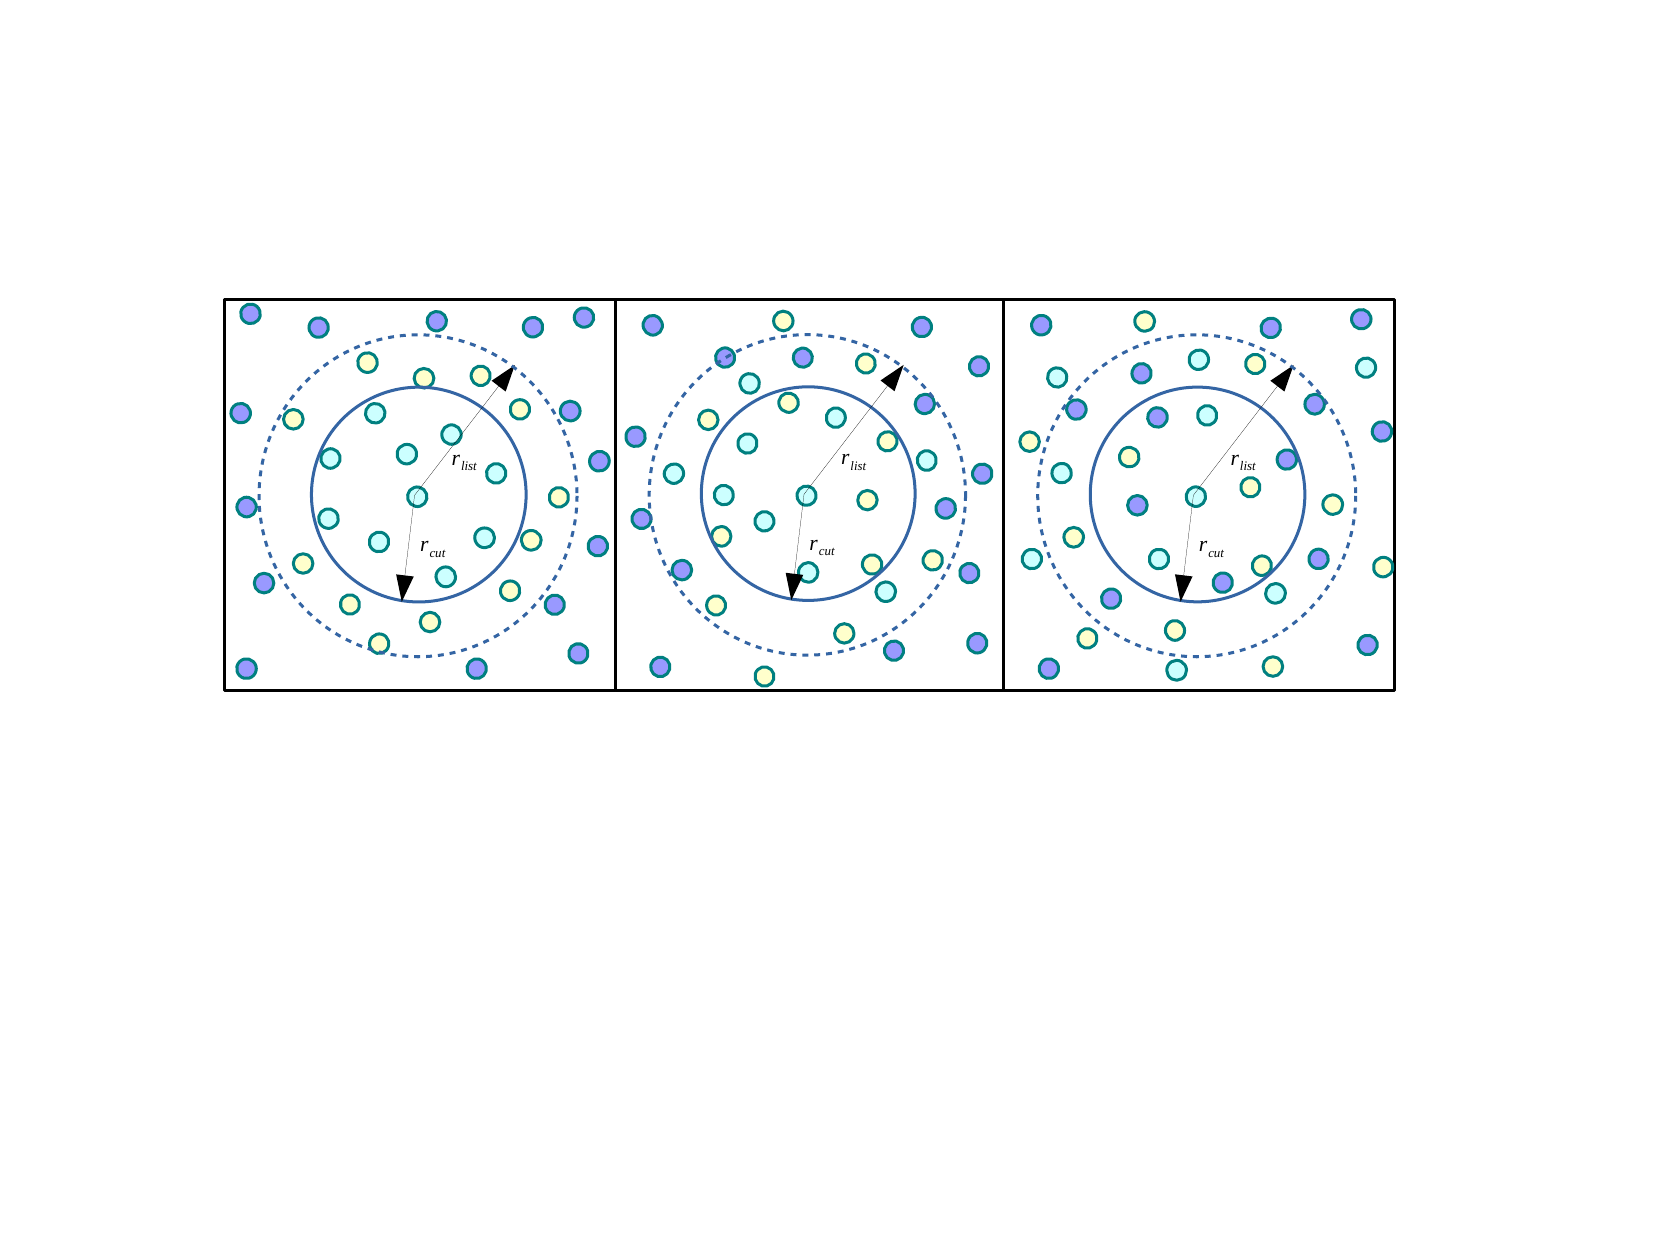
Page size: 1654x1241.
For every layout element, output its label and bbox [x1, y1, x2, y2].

text_box [224, 299, 1395, 691]
chart [446, 446, 484, 475]
chart [835, 445, 873, 474]
chart [414, 532, 453, 561]
chart [1193, 532, 1232, 561]
chart [1225, 446, 1263, 475]
chart [803, 531, 842, 560]
